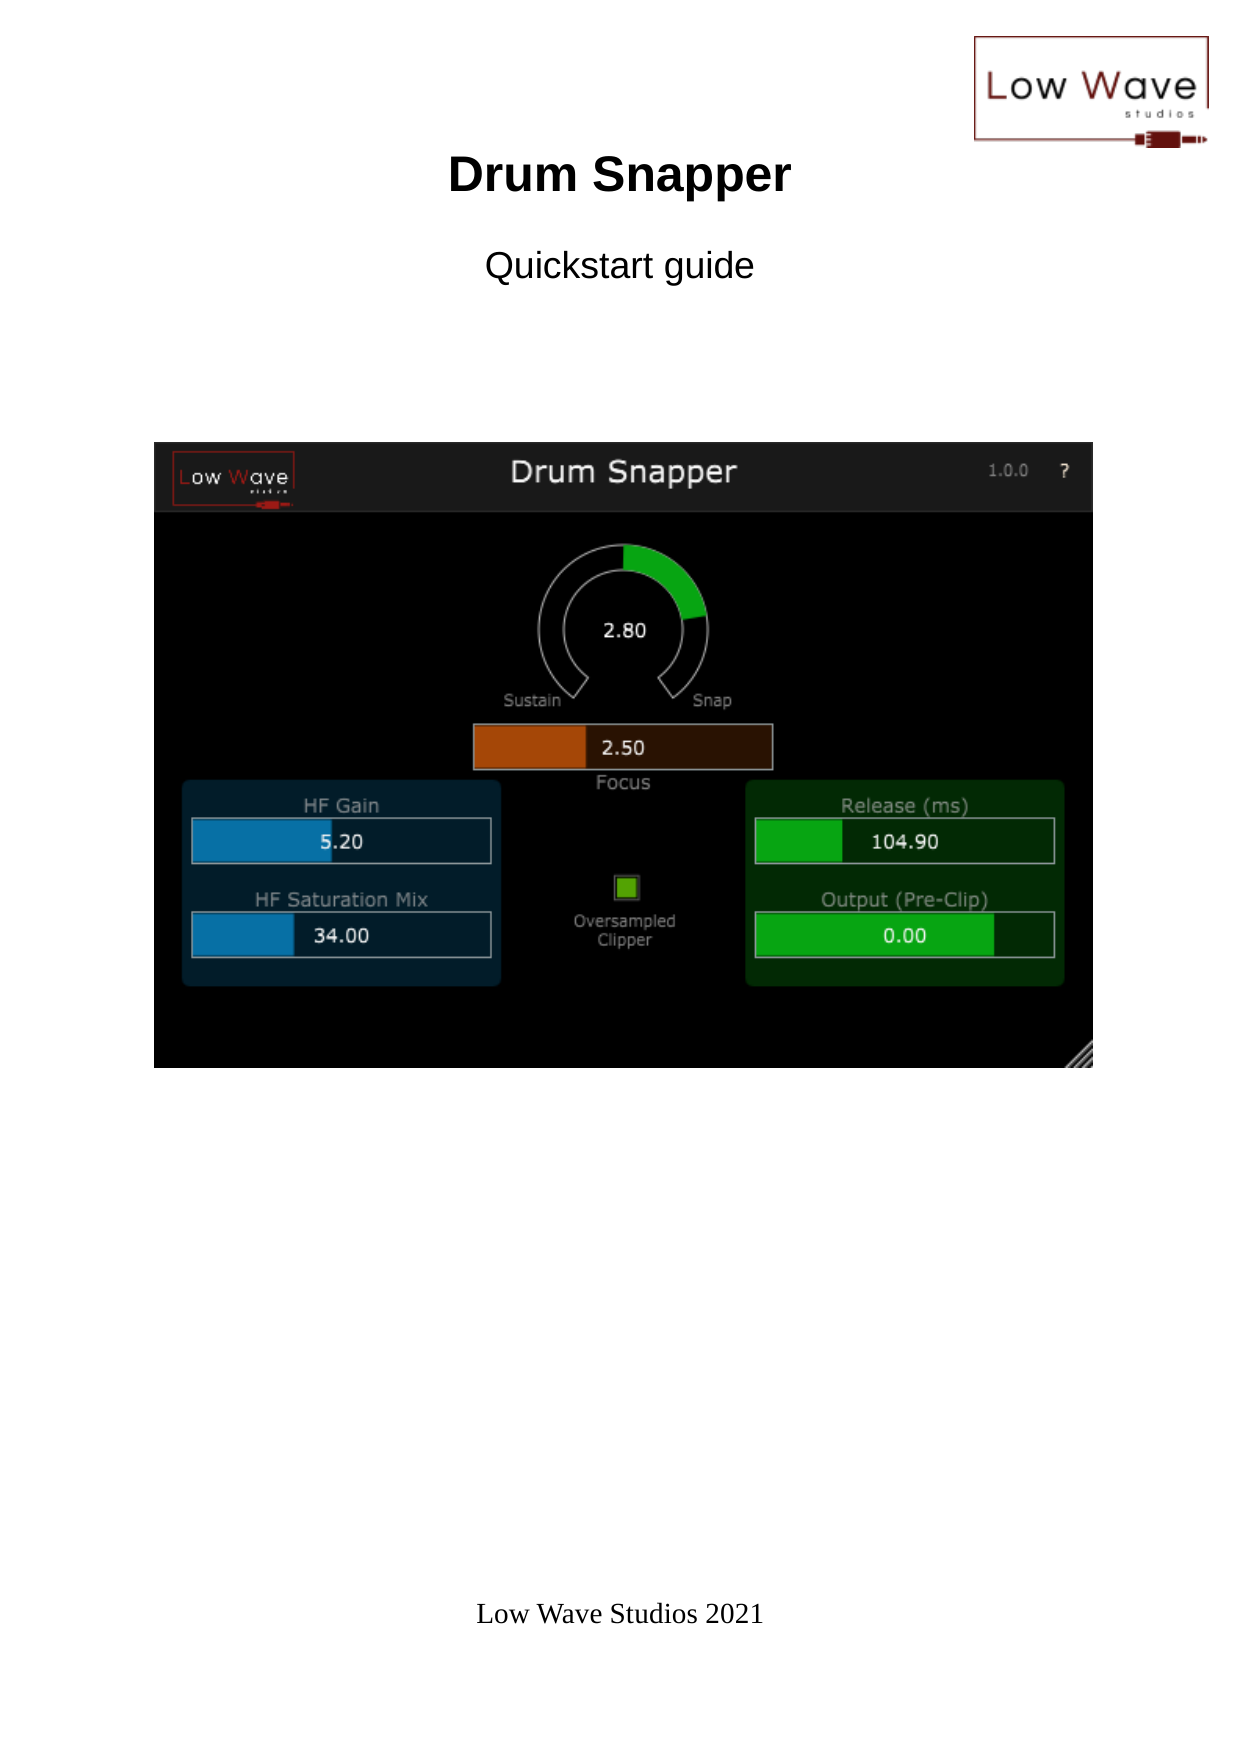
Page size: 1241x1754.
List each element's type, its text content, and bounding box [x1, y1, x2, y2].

title Drum Snapper Quickstart guide [61, 69, 1179, 363]
picture [154, 442, 1093, 1068]
picture [974, 36, 1209, 148]
